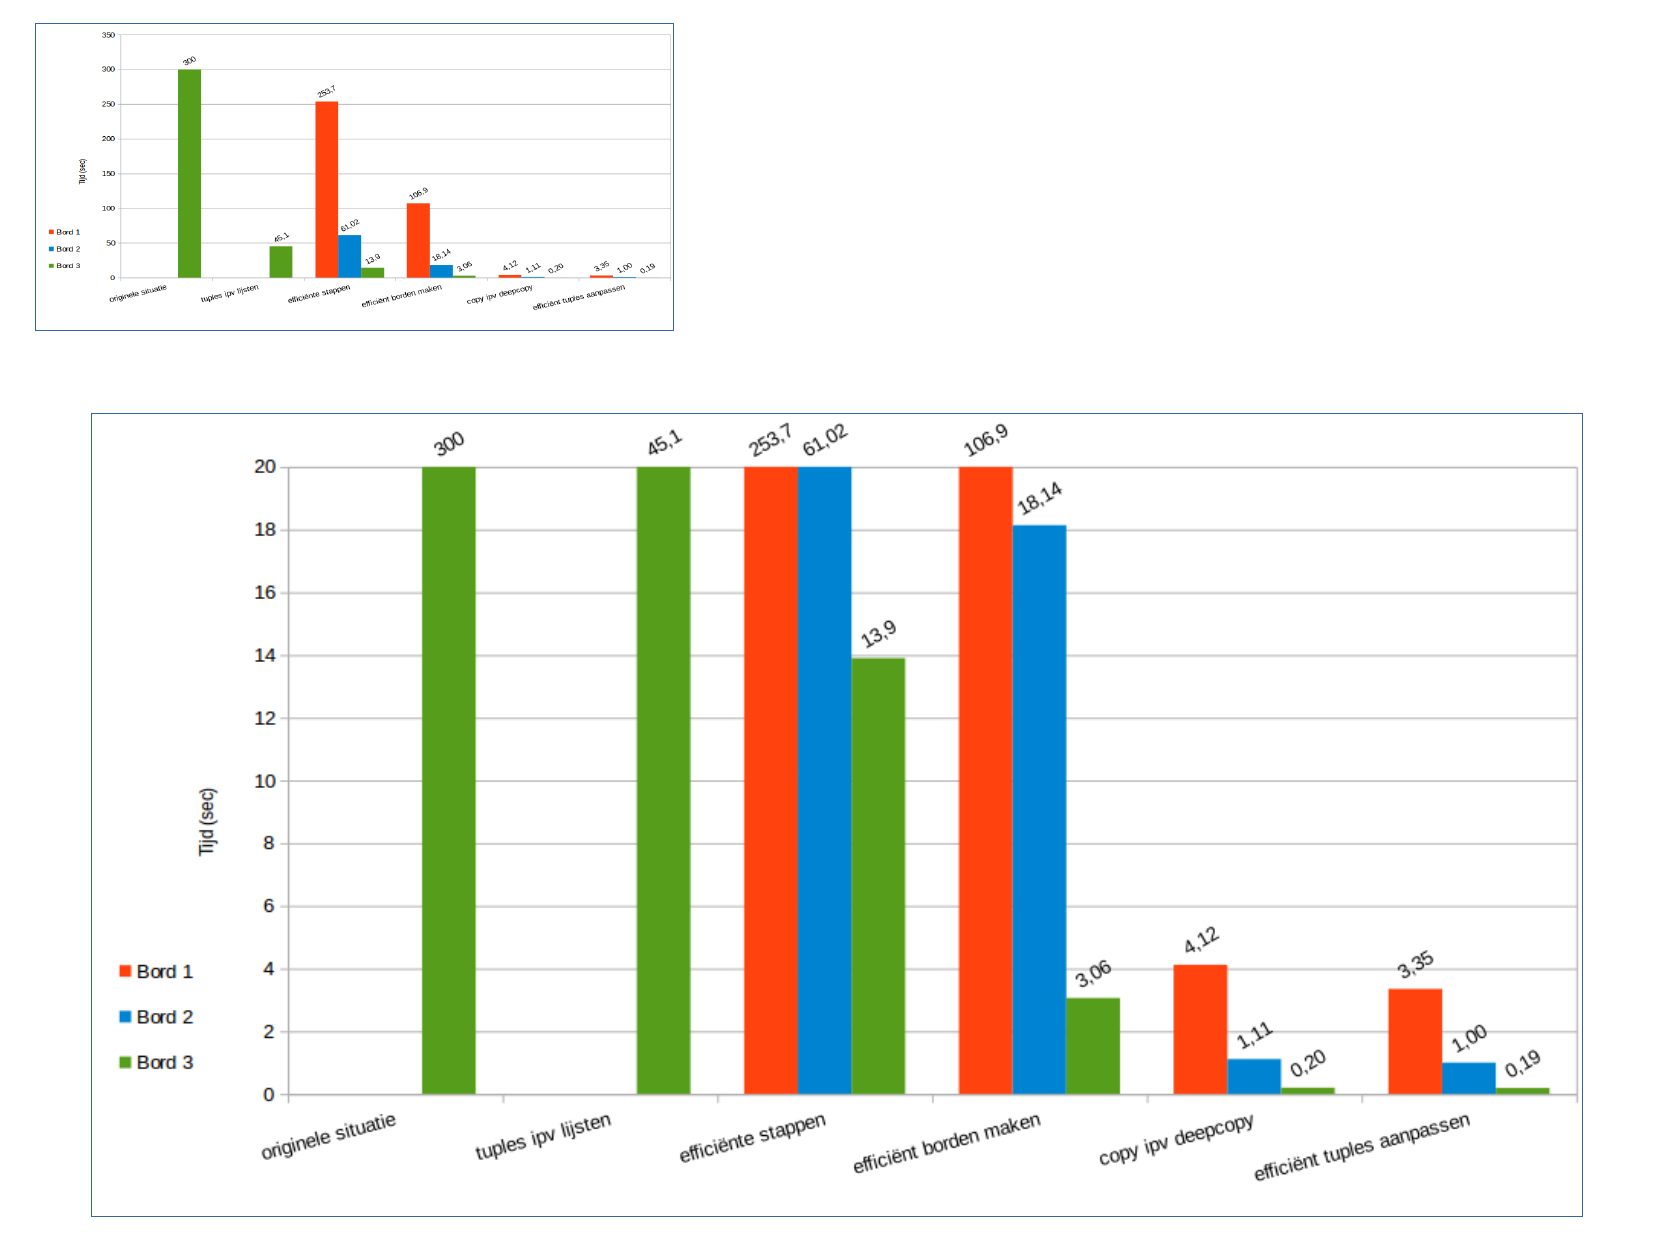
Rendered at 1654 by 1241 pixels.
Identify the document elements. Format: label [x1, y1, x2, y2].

picture [35, 23, 674, 331]
picture [91, 413, 1583, 1217]
